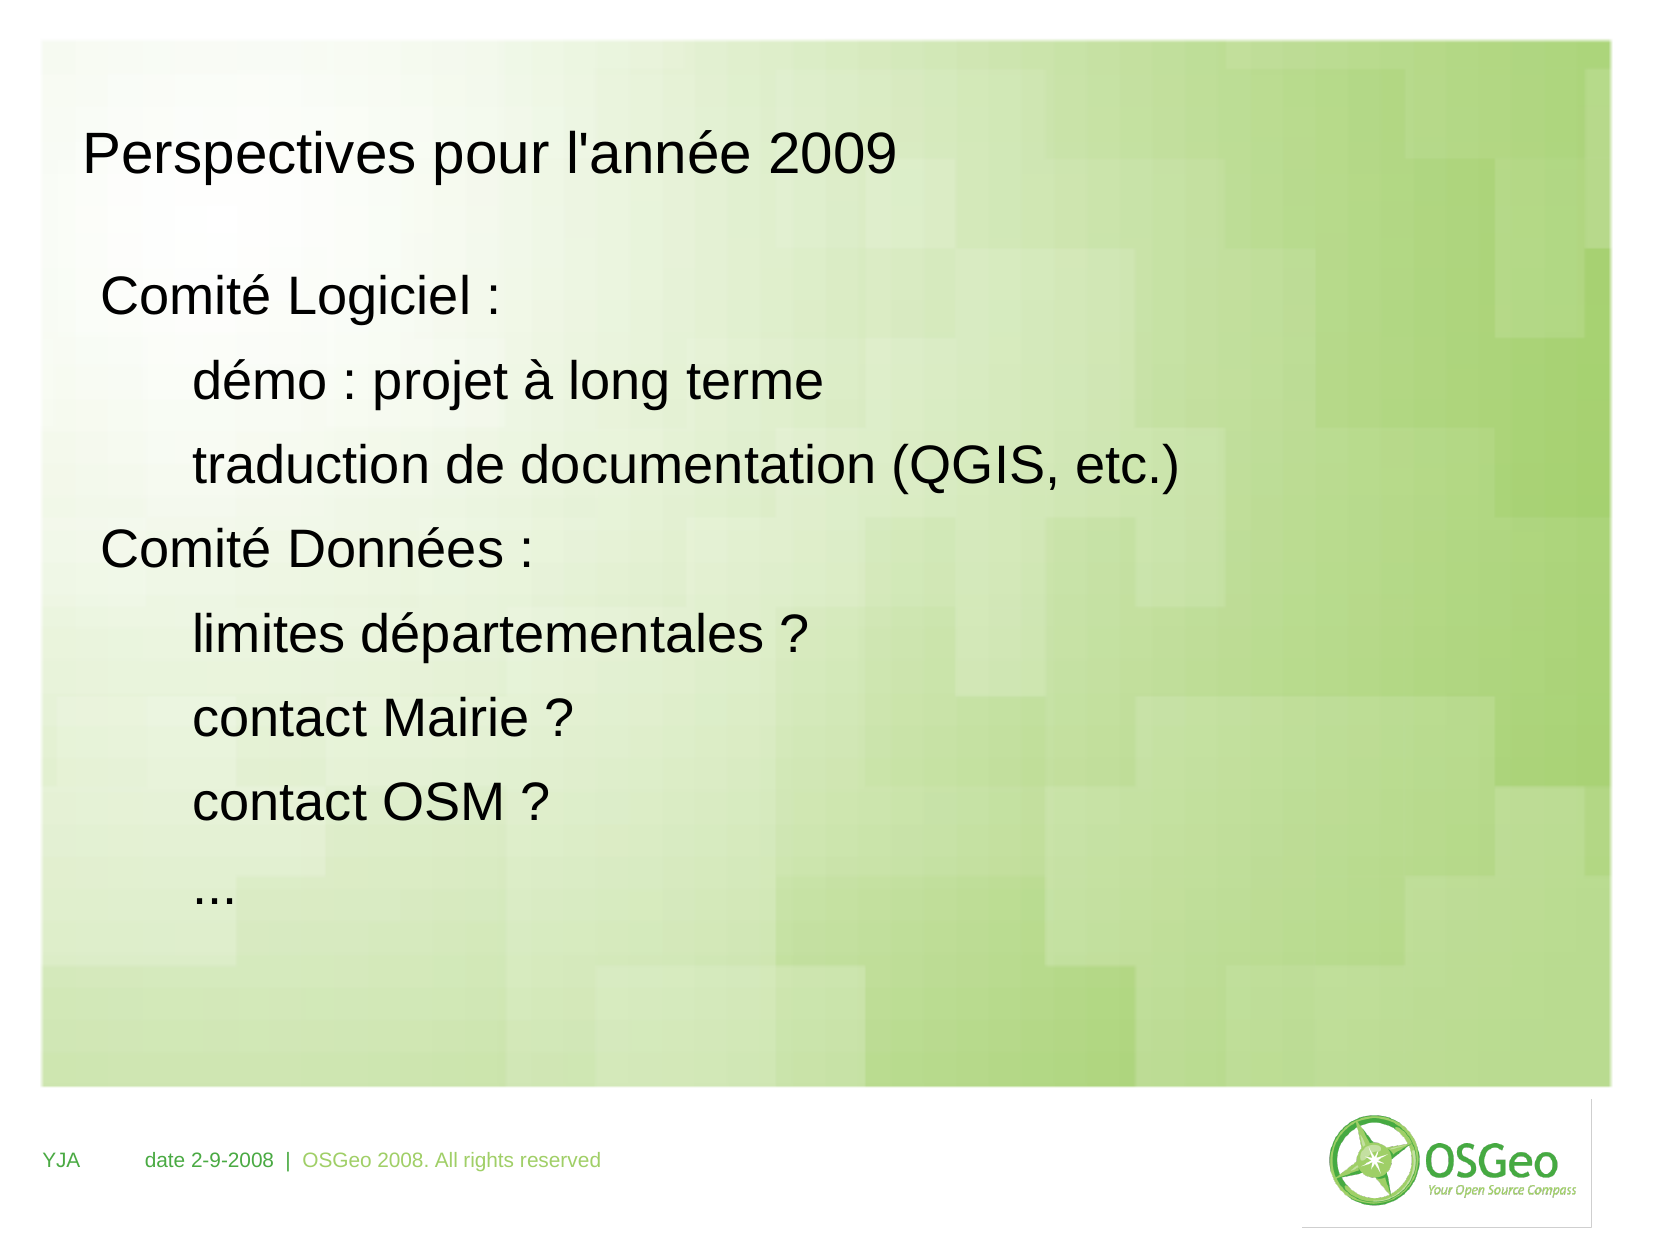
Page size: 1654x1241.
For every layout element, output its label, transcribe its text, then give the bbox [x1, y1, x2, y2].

list Comité Logiciel : démo : projet à long terme traduction de documentation (QGIS, etc.) Comité Données : limites départementales ? contact Mairie ? contact OSM ? ... [82, 265, 1571, 1109]
picture [0, 1, 1654, 1239]
title Perspectives pour l'année 2009 [82, 49, 1571, 257]
